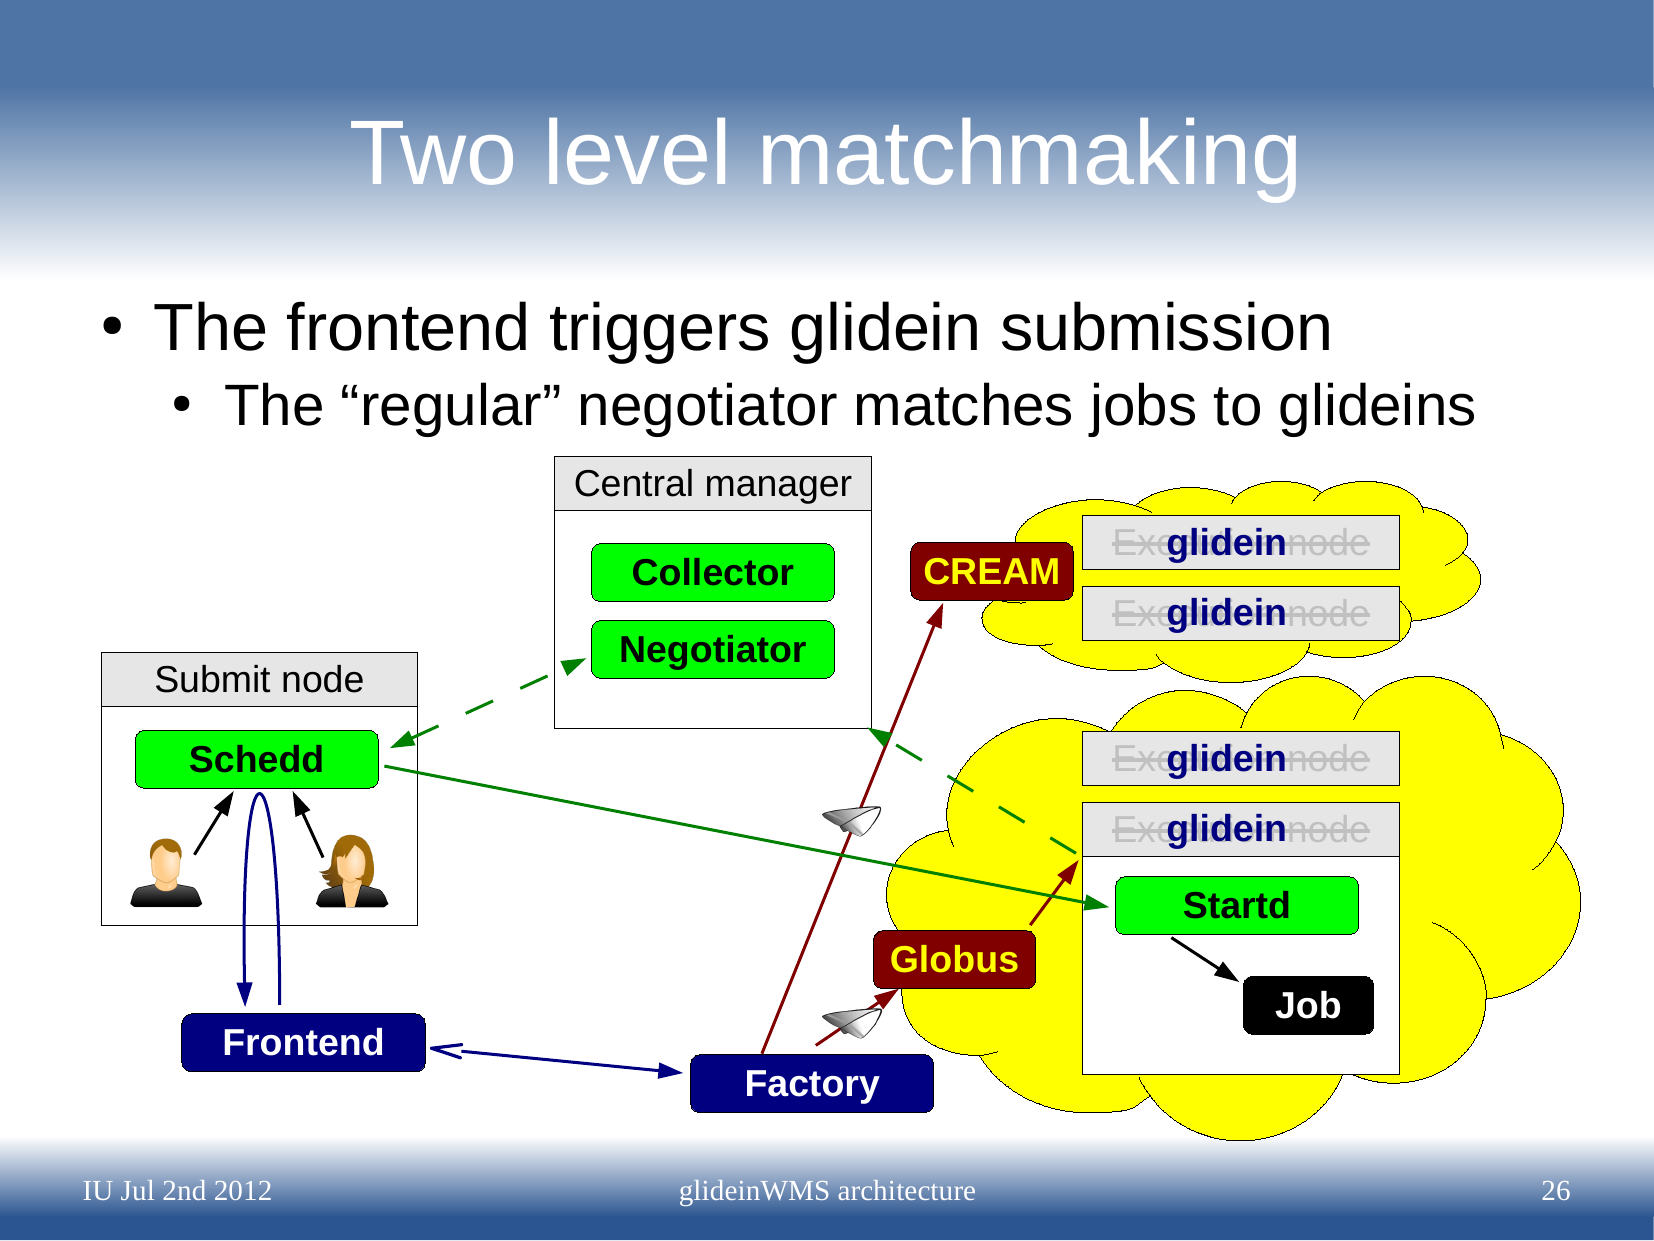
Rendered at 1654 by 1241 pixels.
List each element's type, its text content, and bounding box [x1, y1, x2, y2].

text_box Factory [692, 1109, 932, 1113]
text_box [1571, 862, 1581, 942]
list The frontend triggers glidein submission The “regular” negotiator matches jobs to glideins [82, 290, 1571, 1109]
title Two level matchmaking [82, 56, 1571, 250]
text_box [1055, 1109, 1130, 1113]
text_box [1161, 1109, 1320, 1141]
